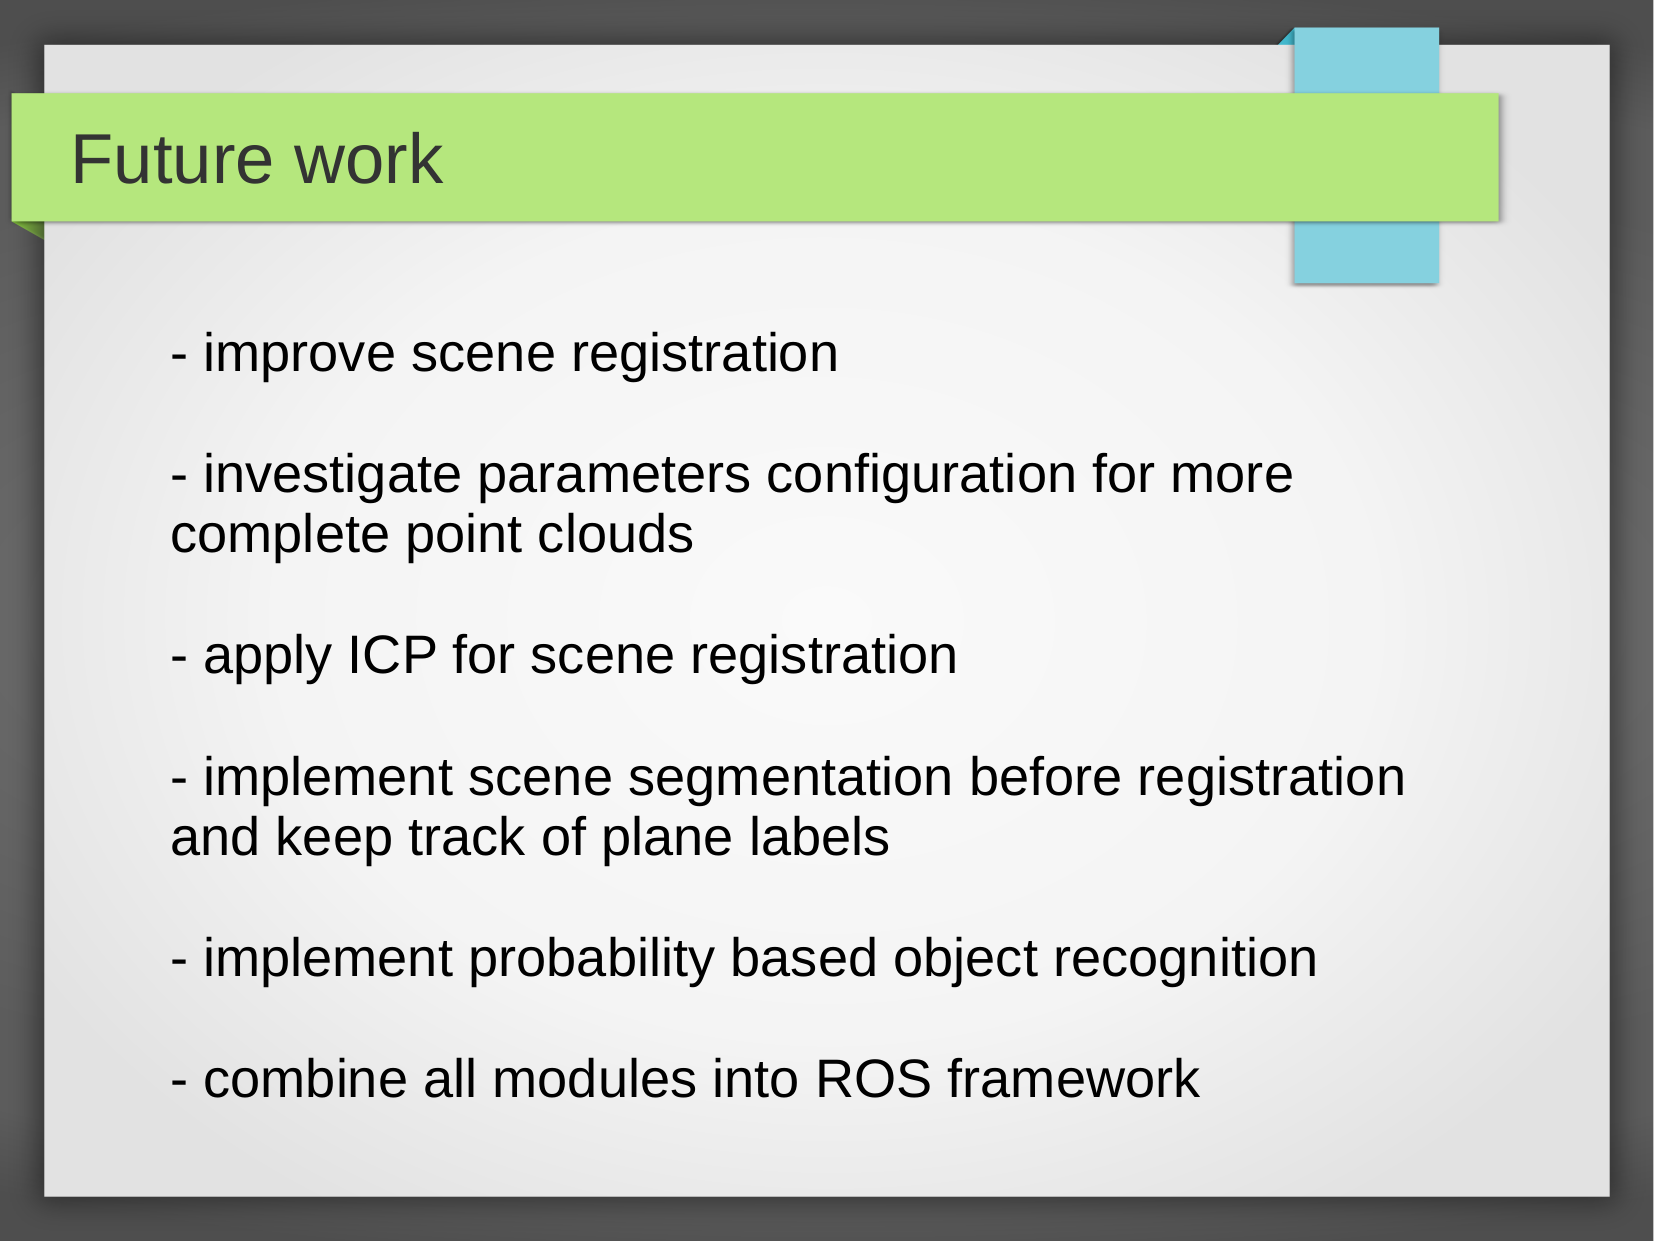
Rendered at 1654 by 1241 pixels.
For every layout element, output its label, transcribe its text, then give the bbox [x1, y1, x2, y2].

picture [0, 0, 1654, 1241]
text_box - improve scene registration - investigate parameters configuration for more complete point clouds - apply ICP for scene registration - implement scene segmentation before registration and keep track of plane labels - implement probability based object recognition - combine all modules into ROS framework [120, 315, 1426, 1159]
title Future work [70, 106, 1229, 213]
